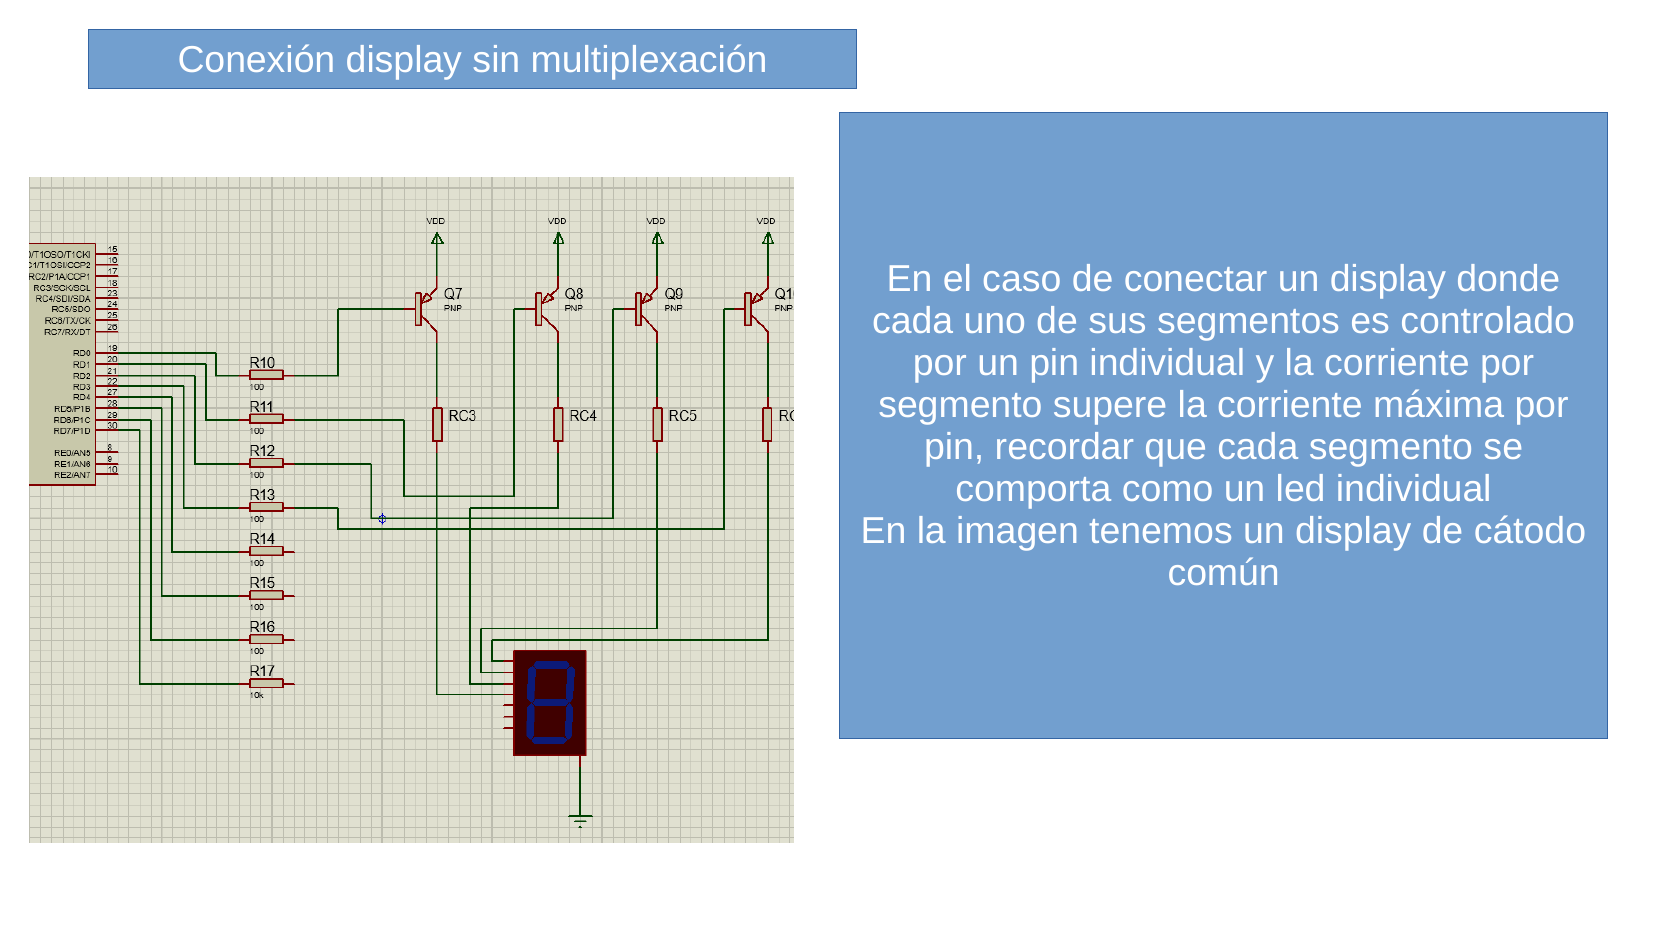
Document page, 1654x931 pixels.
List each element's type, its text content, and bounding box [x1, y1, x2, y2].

text_box En el caso de conectar un display donde cada uno de sus segmentos es controlado por un pin individual y la corriente por segmento supere la corriente máxima por pin, recordar que cada segmento se comporta como un led individual En la imagen tenemos un display de cátodo común [839, 112, 1608, 739]
text_box Conexión display sin multiplexación [88, 29, 857, 89]
picture [29, 177, 794, 843]
